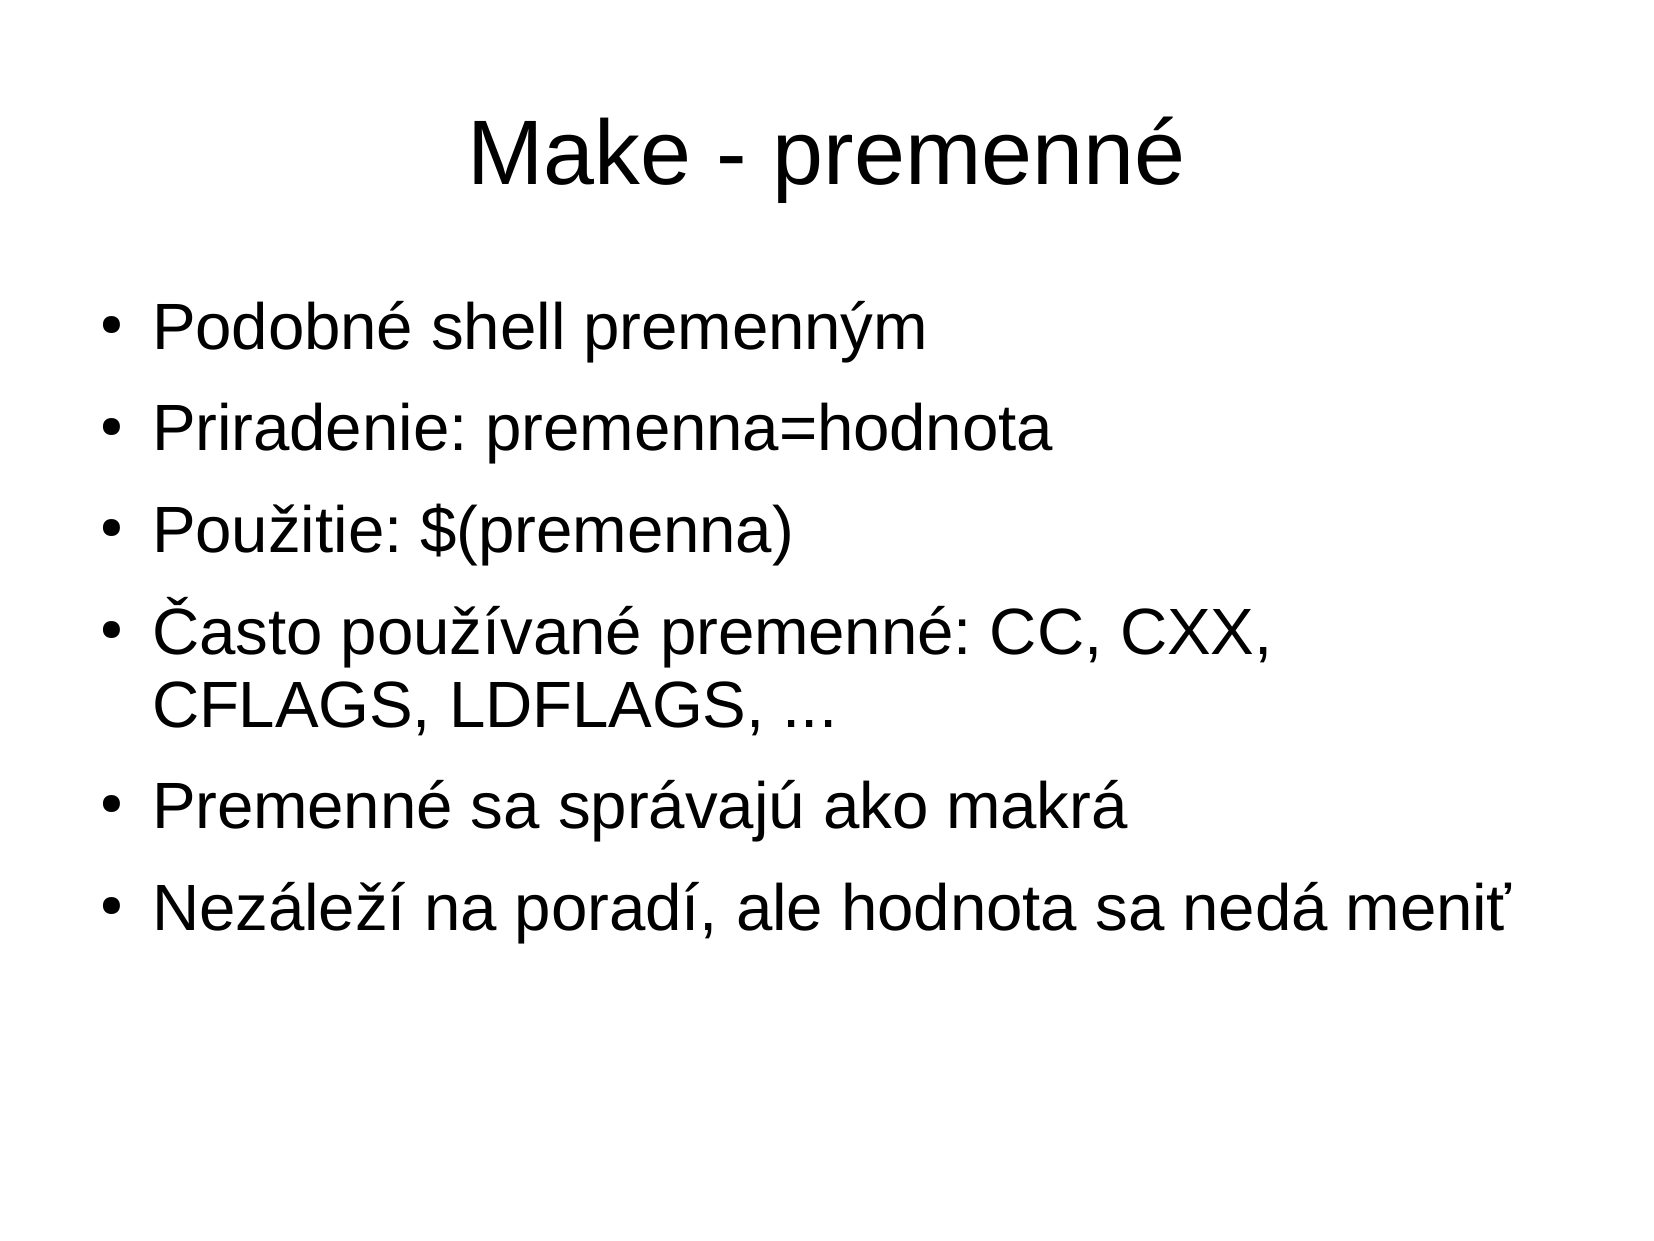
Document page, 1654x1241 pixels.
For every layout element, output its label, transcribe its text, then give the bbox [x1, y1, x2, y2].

title Make - premenné [82, 49, 1571, 257]
list Podobné shell premenným Priradenie: premenna=hodnota Použitie: $(premenna) Často používané premenné: CC, CXX, CFLAGS, LDFLAGS, ... Premenné sa správajú ako makrá Nezáleží na poradí, ale hodnota sa nedá meniť [82, 290, 1538, 1010]
